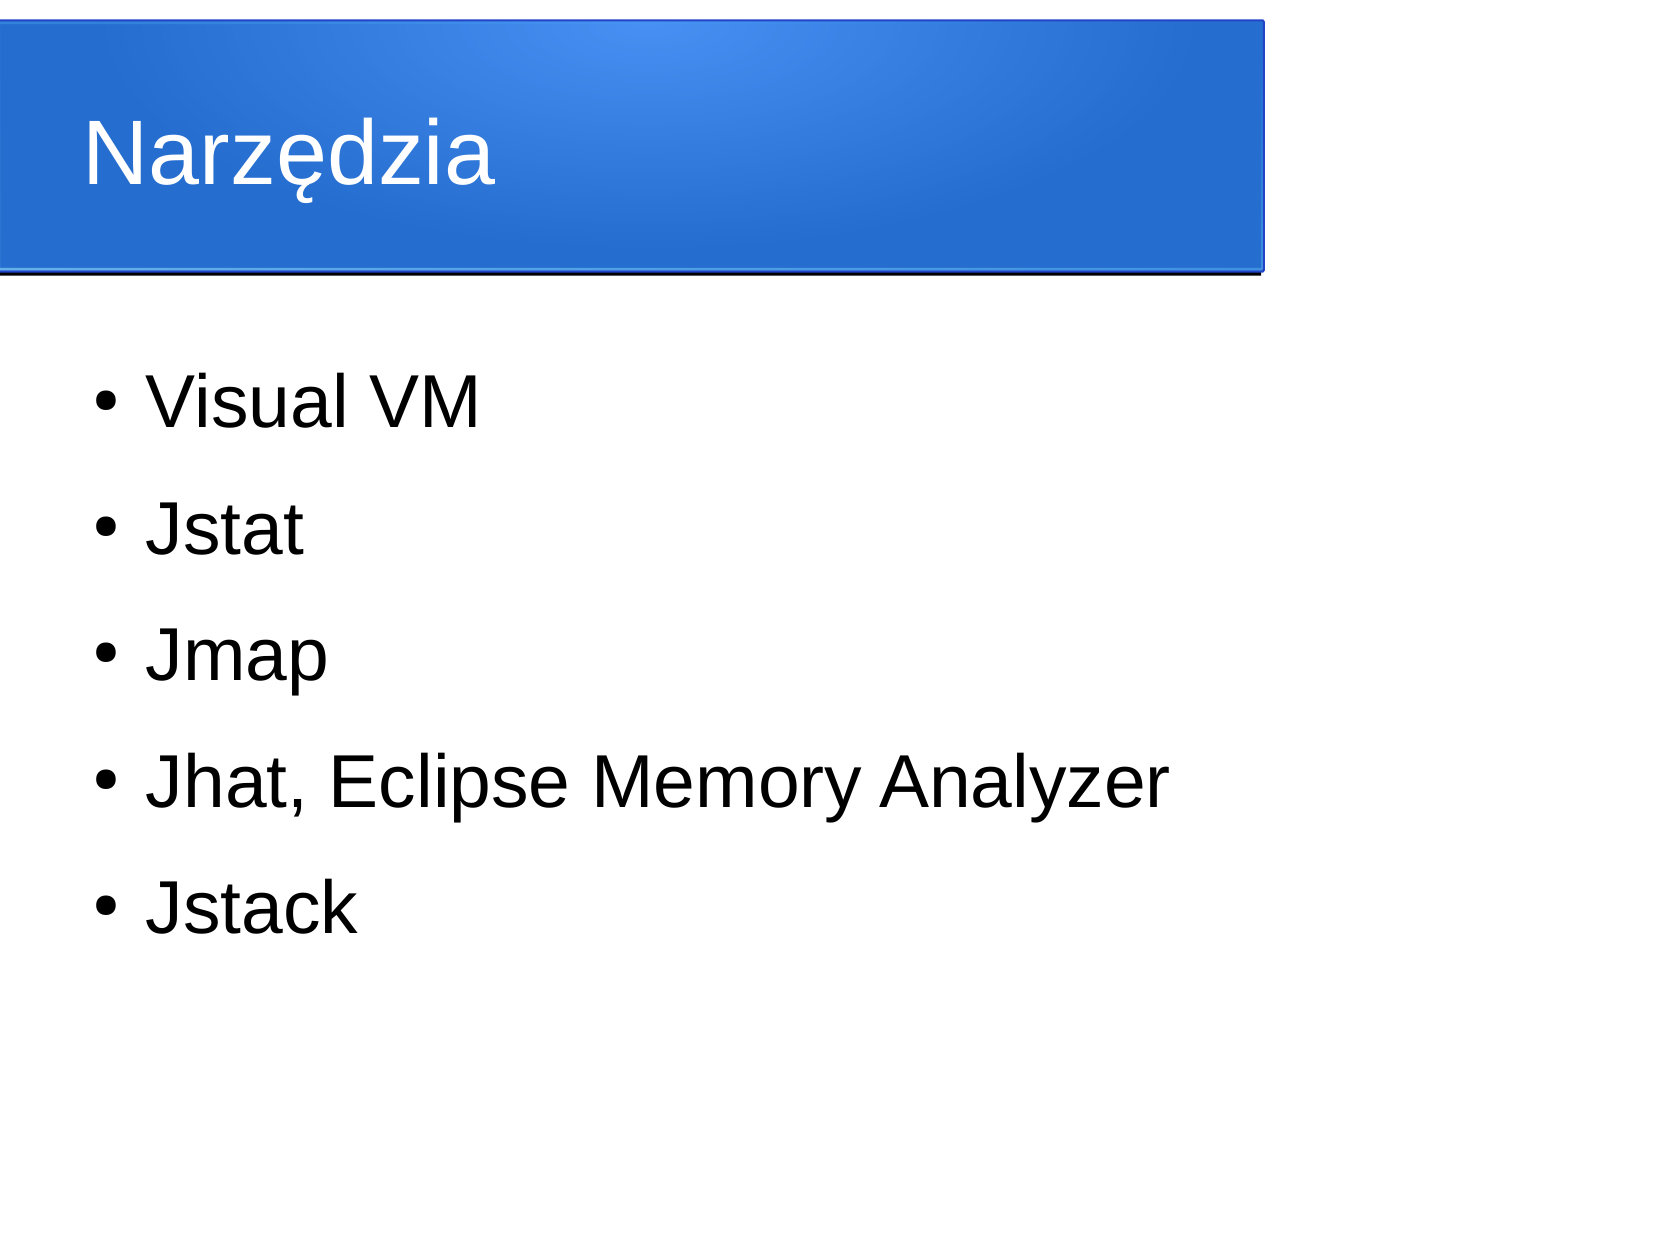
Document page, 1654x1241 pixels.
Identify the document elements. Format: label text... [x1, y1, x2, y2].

title Narzędzia [82, 49, 1250, 257]
list Visual VM Jstat Jmap Jhat, Eclipse Memory Analyzer Jstack [75, 360, 1531, 1080]
